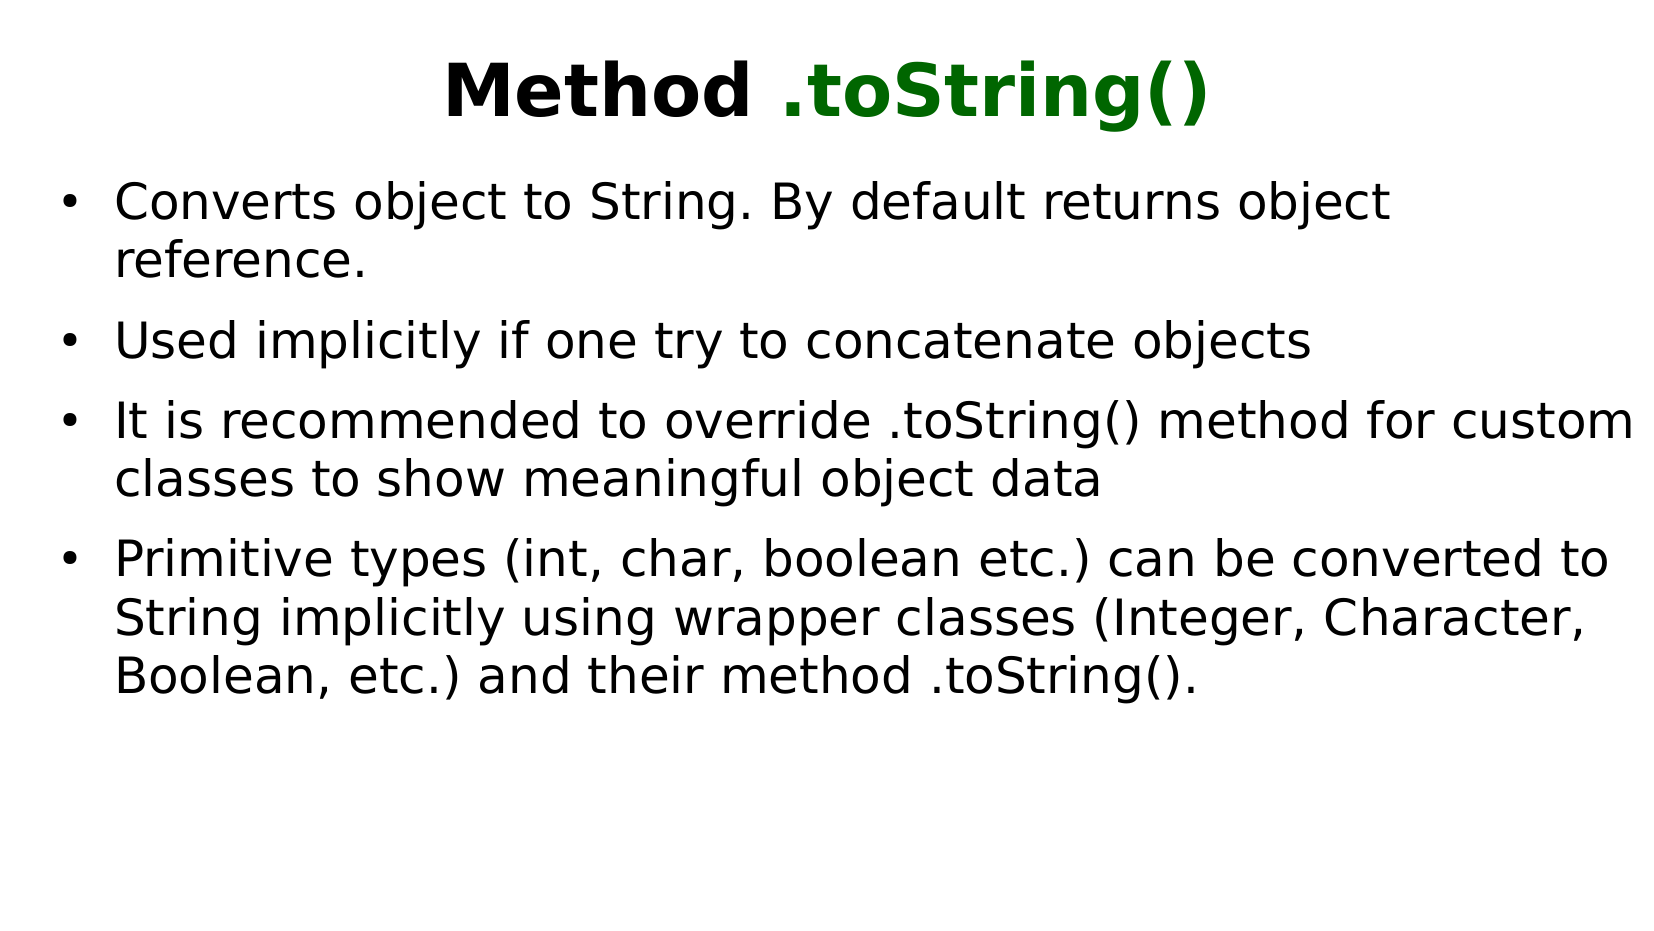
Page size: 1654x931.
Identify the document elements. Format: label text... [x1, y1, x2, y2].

list Converts object to String. By default returns object reference. Used implicitly if one try to concatenate objects It is recommended to override .toString() method for custom classes to show meaningful object data Primitive types (int, char, boolean etc.) can be converted to String implicitly using wrapper classes (Integer, Character, Boolean, etc.) and their method .toString(). [43, 173, 1638, 758]
title Method .toString() [82, 37, 1571, 147]
